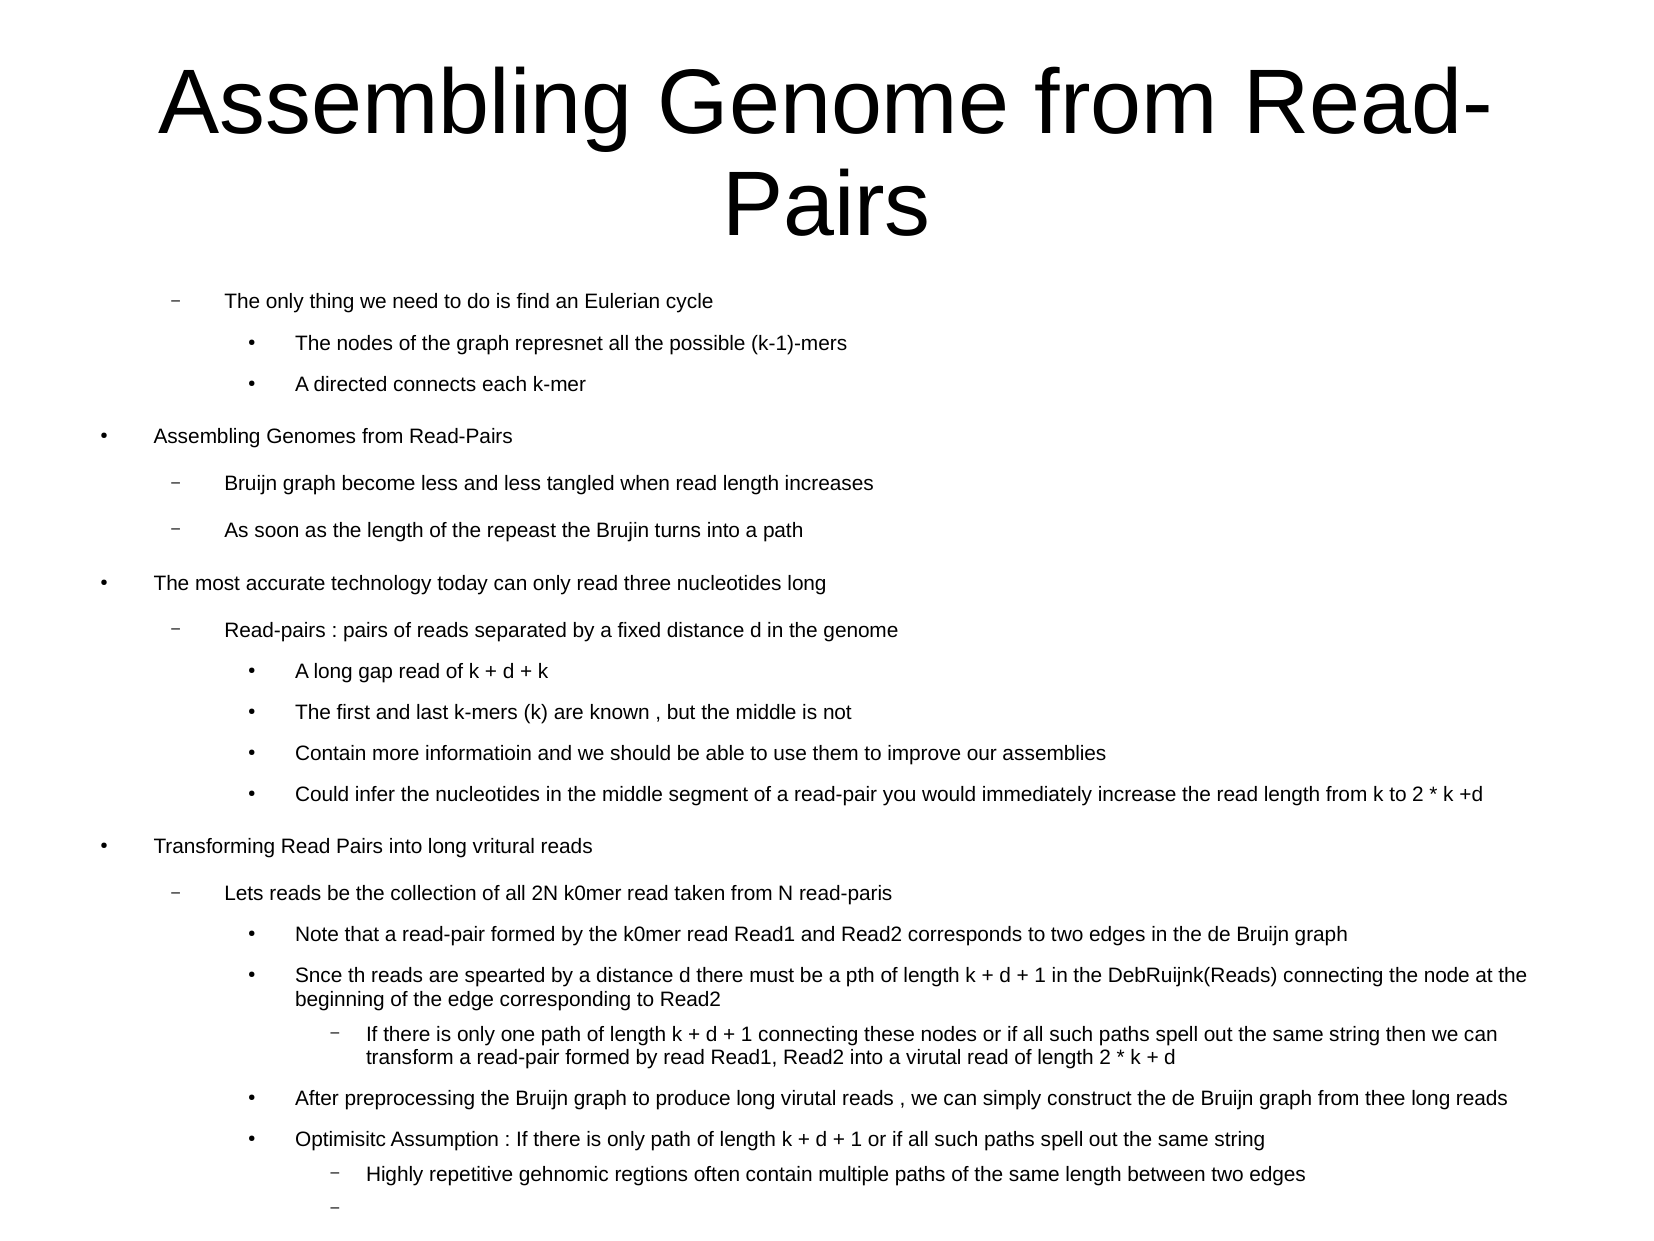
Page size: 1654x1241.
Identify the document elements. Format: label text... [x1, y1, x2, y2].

list The only thing we need to do is find an Eulerian cycle The nodes of the graph represnet all the possible (k-1)-mers A directed connects each k-mer Assembling Genomes from Read-Pairs Bruijn graph become less and less tangled when read length increases As soon as the length of the repeast the Brujin turns into a path The most accurate technology today can only read three nucleotides long Read-pairs : pairs of reads separated by a fixed distance d in the genome A long gap read of k + d + k The first and last k-mers (k) are known , but the middle is not Contain more informatioin and we should be able to use them to improve our assemblies Could infer the nucleotides in the middle segment of a read-pair you would immediately increase the read length from k to 2 * k +d Transforming Read Pairs into long vritural reads Lets reads be the collection of all 2N k0mer read taken from N read-paris Note that a read-pair formed by the k0mer read Read1 and Read2 corresponds to two edges in the de Bruijn graph Snce th reads are spearted by a distance d there must be a pth of length k + d + 1 in the DebRuijnk(Reads) connecting the node at the beginning of the edge corresponding to Read2 If there is only one path of length k + d + 1 connecting these nodes or if all such paths spell out the same string then we can transform a read-pair formed by read Read1, Read2 into a virutal read of length 2 * k + d After preprocessing the Bruijn graph to produce long virutal reads , we can simply construct the de Bruijn graph from thee long reads Optimisitc Assumption : If there is only path of length k + d + 1 or if all such paths spell out the same string Highly repetitive gehnomic regtions often contain multiple paths of the same length between two edges [82, 290, 1571, 1205]
title Assembling Genome from Read-Pairs [82, 49, 1571, 257]
